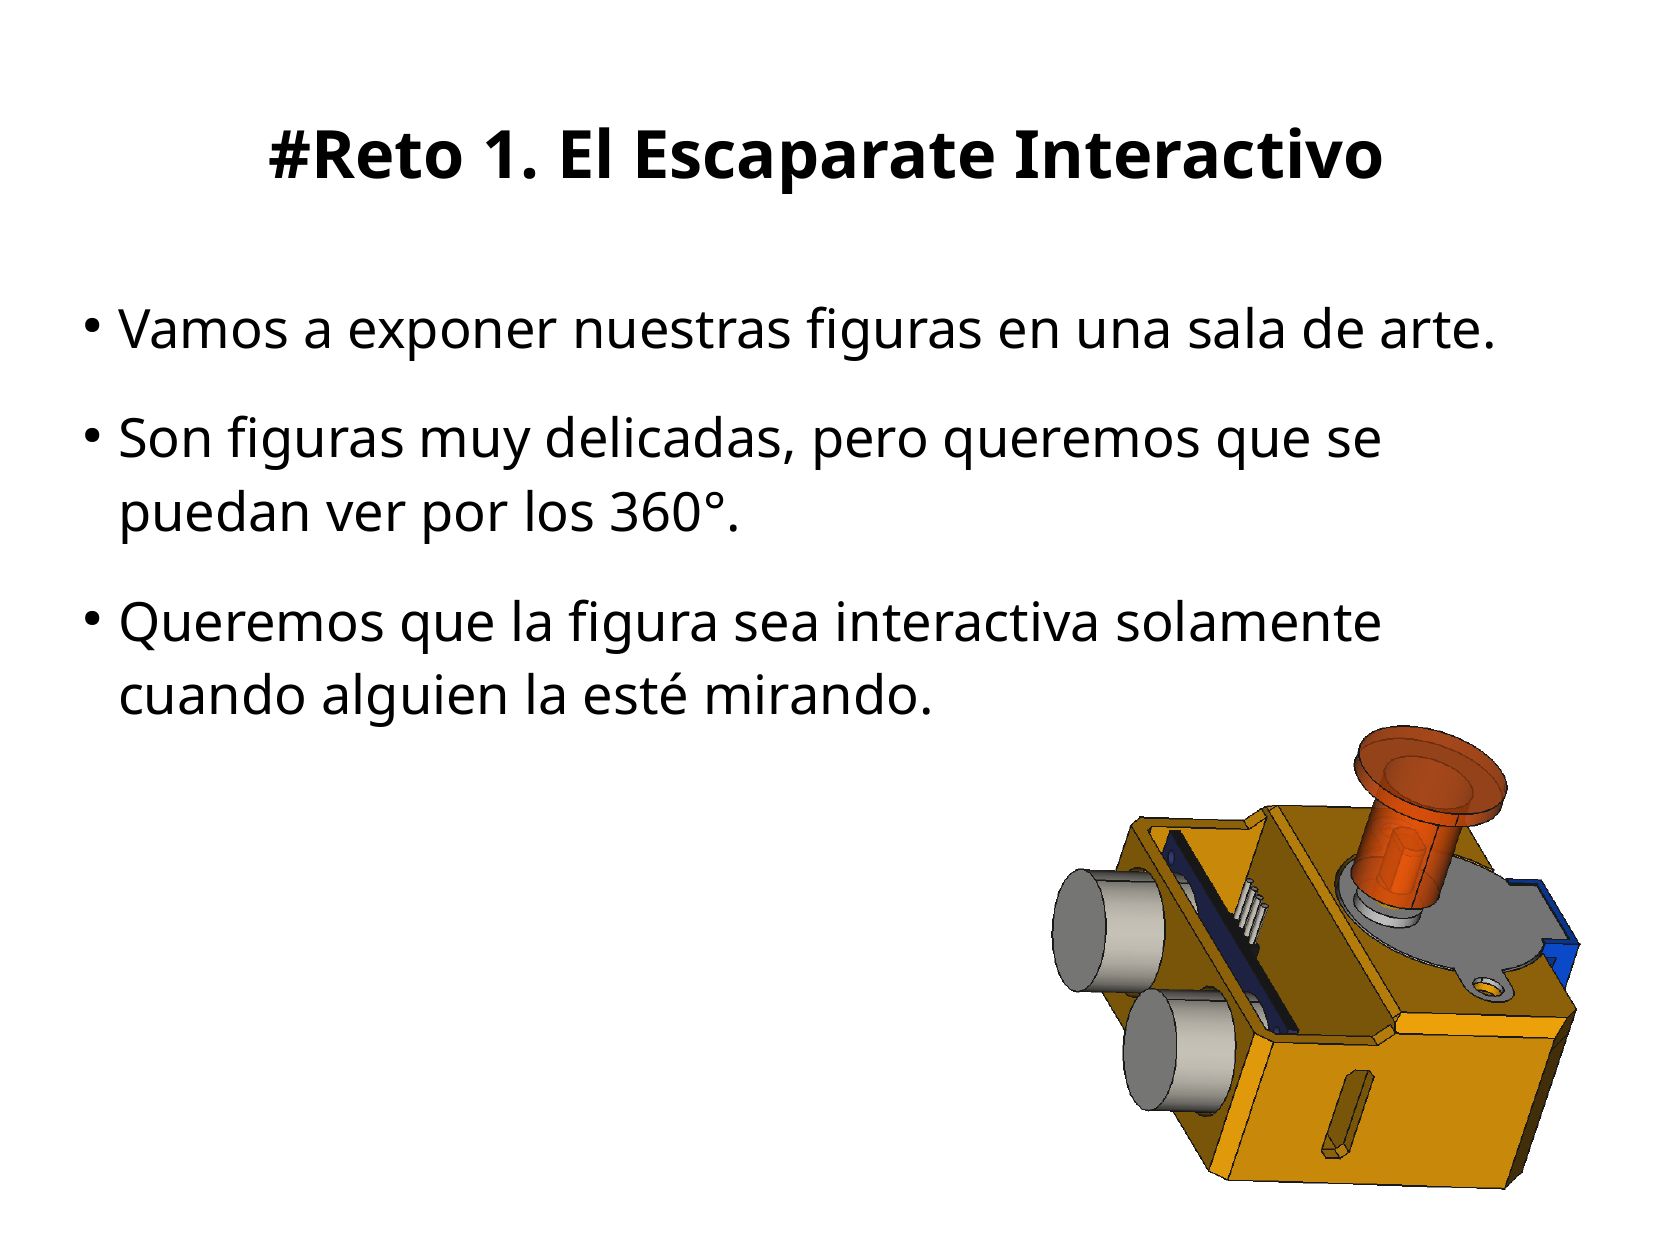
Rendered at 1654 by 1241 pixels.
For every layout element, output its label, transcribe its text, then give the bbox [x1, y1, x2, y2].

picture [1039, 708, 1595, 1205]
title #Reto 1. El Escaparate Interactivo [82, 49, 1571, 257]
subtitle Vamos a exponer nuestras figuras en una sala de arte. Son figuras muy delicadas, pero queremos que se puedan ver por los 360°. Queremos que la figura sea interactiva solamente cuando alguien la esté mirando. [82, 290, 1571, 780]
